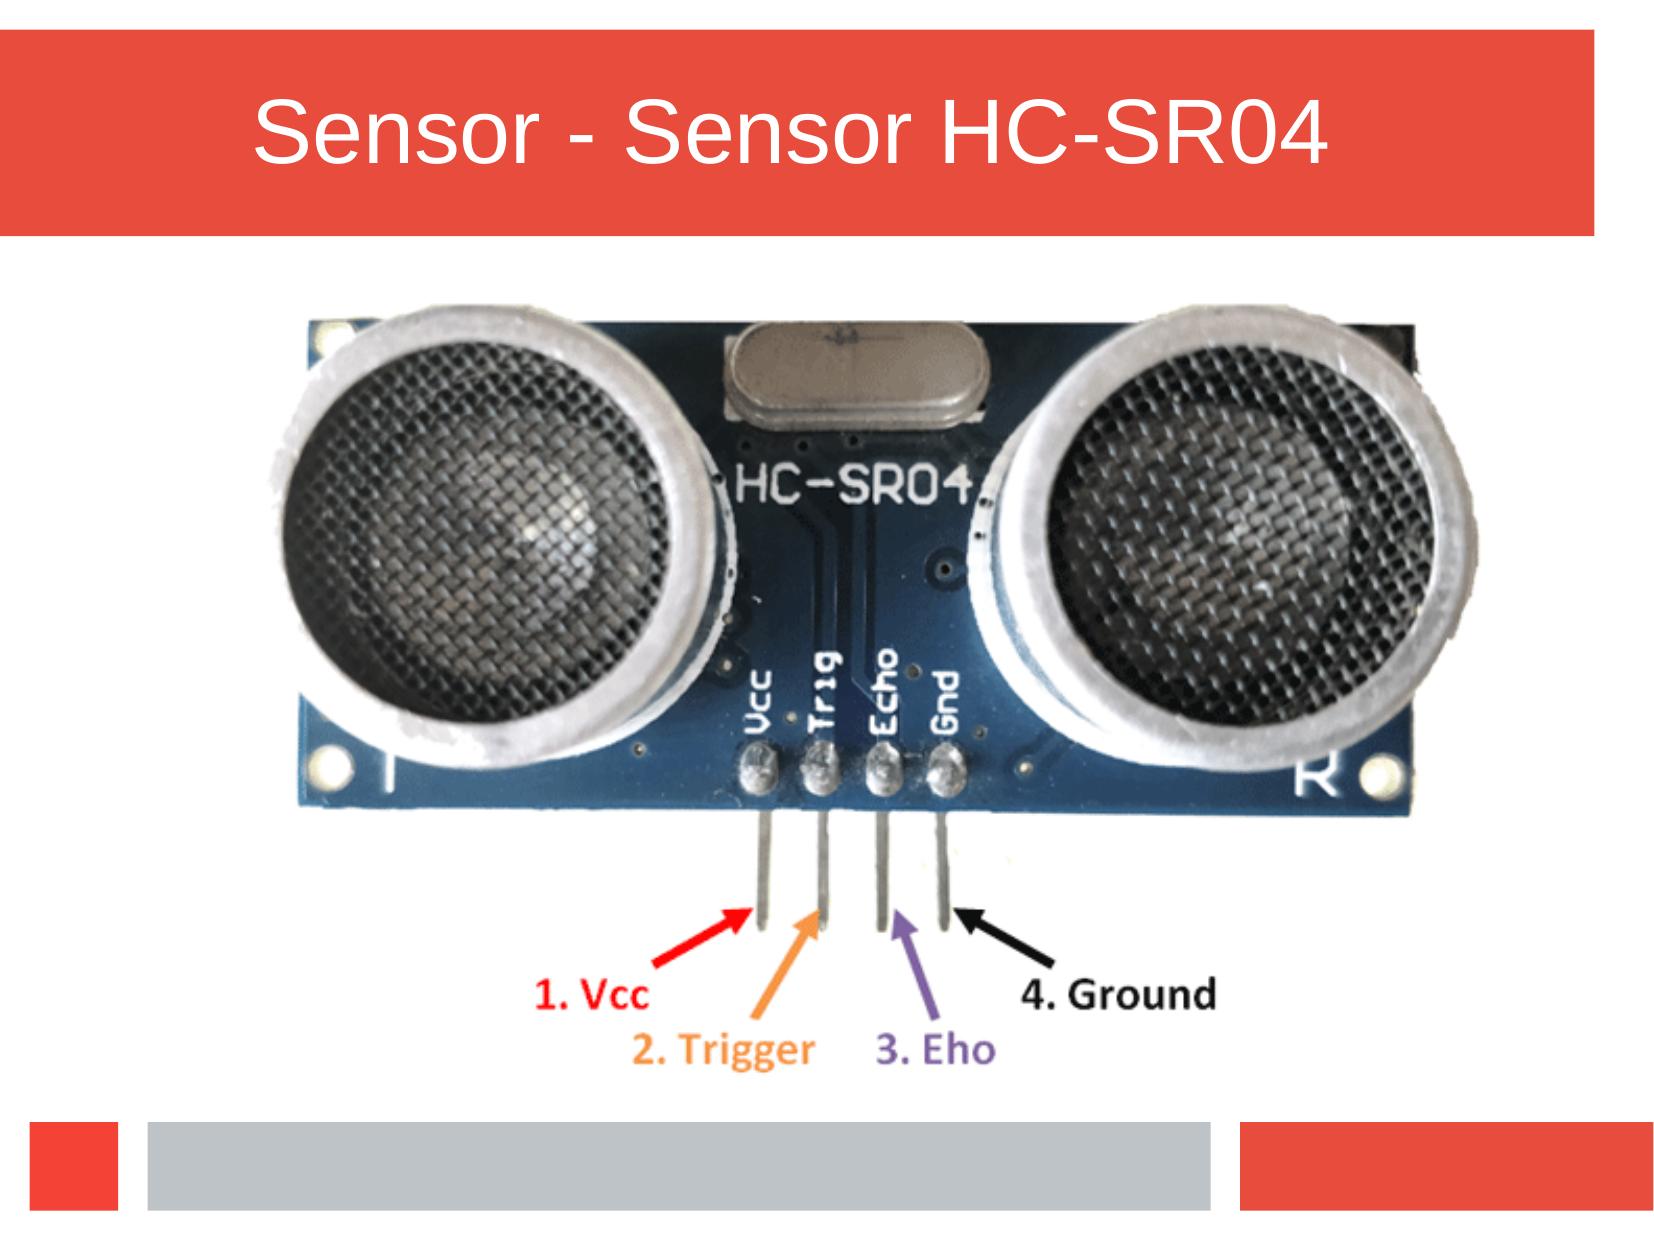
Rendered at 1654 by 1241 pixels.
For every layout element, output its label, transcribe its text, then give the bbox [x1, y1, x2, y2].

text_box Sensor - Sensor HC-SR04 [236, 73, 1512, 293]
picture [236, 271, 1489, 1098]
